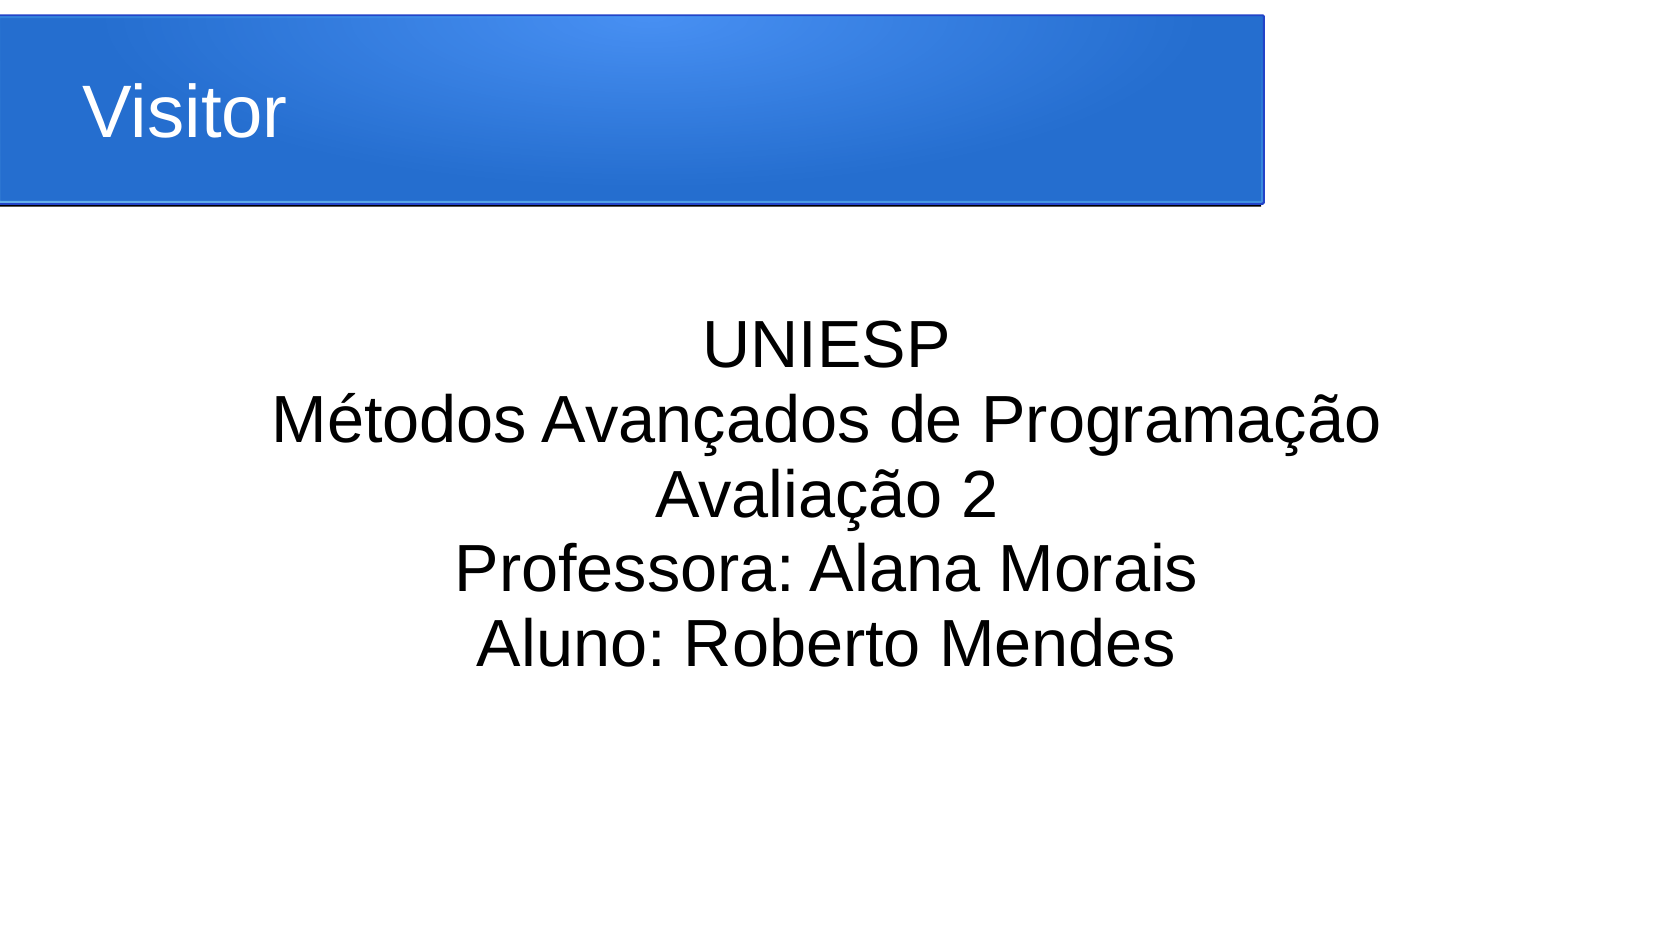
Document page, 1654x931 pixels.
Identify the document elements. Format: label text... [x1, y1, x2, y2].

subtitle UNIESP Métodos Avançados de Programação Avaliação 2 Professora: Alana Morais Aluno: Roberto Mendes [82, 224, 1571, 764]
title Visitor [82, 35, 1235, 189]
